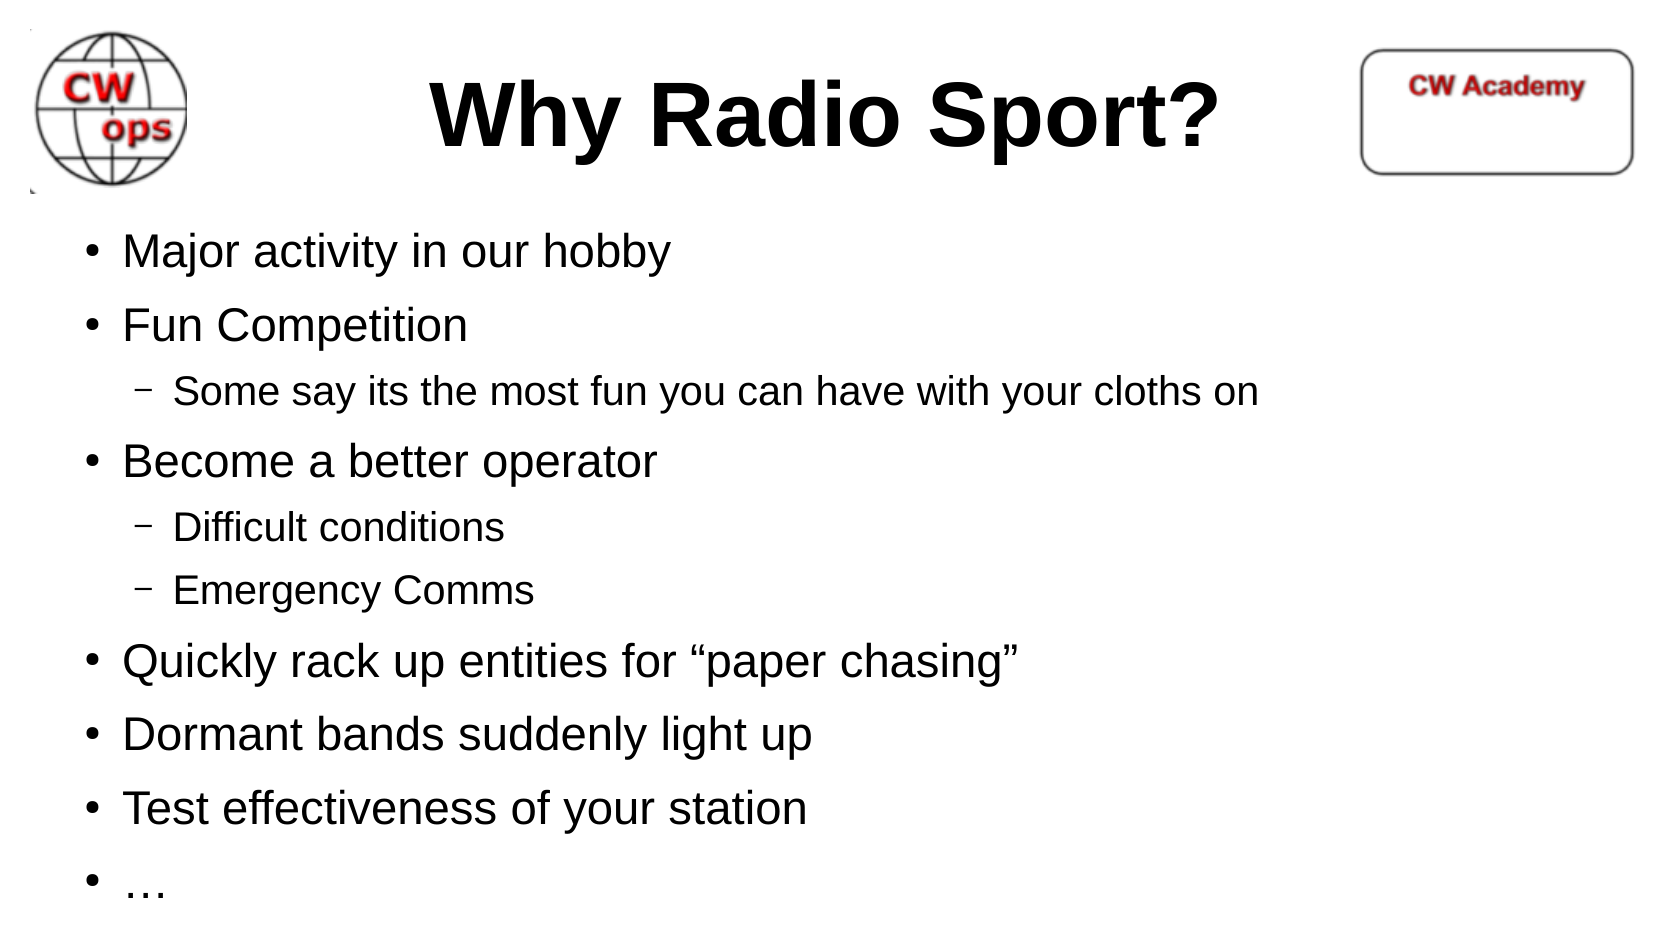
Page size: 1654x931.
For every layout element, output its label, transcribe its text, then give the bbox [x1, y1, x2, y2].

list Major activity in our hobby Fun Competition Some say its the most fun you can have with your cloths on Become a better operator Difficult conditions Emergency Comms Quickly rack up entities for “paper chasing” Dormant bands suddenly light up Test effectiveness of your station … [71, 225, 1561, 916]
title Why Radio Sport? [82, 37, 1571, 193]
picture [1571, 37, 1640, 186]
picture [30, 29, 187, 194]
